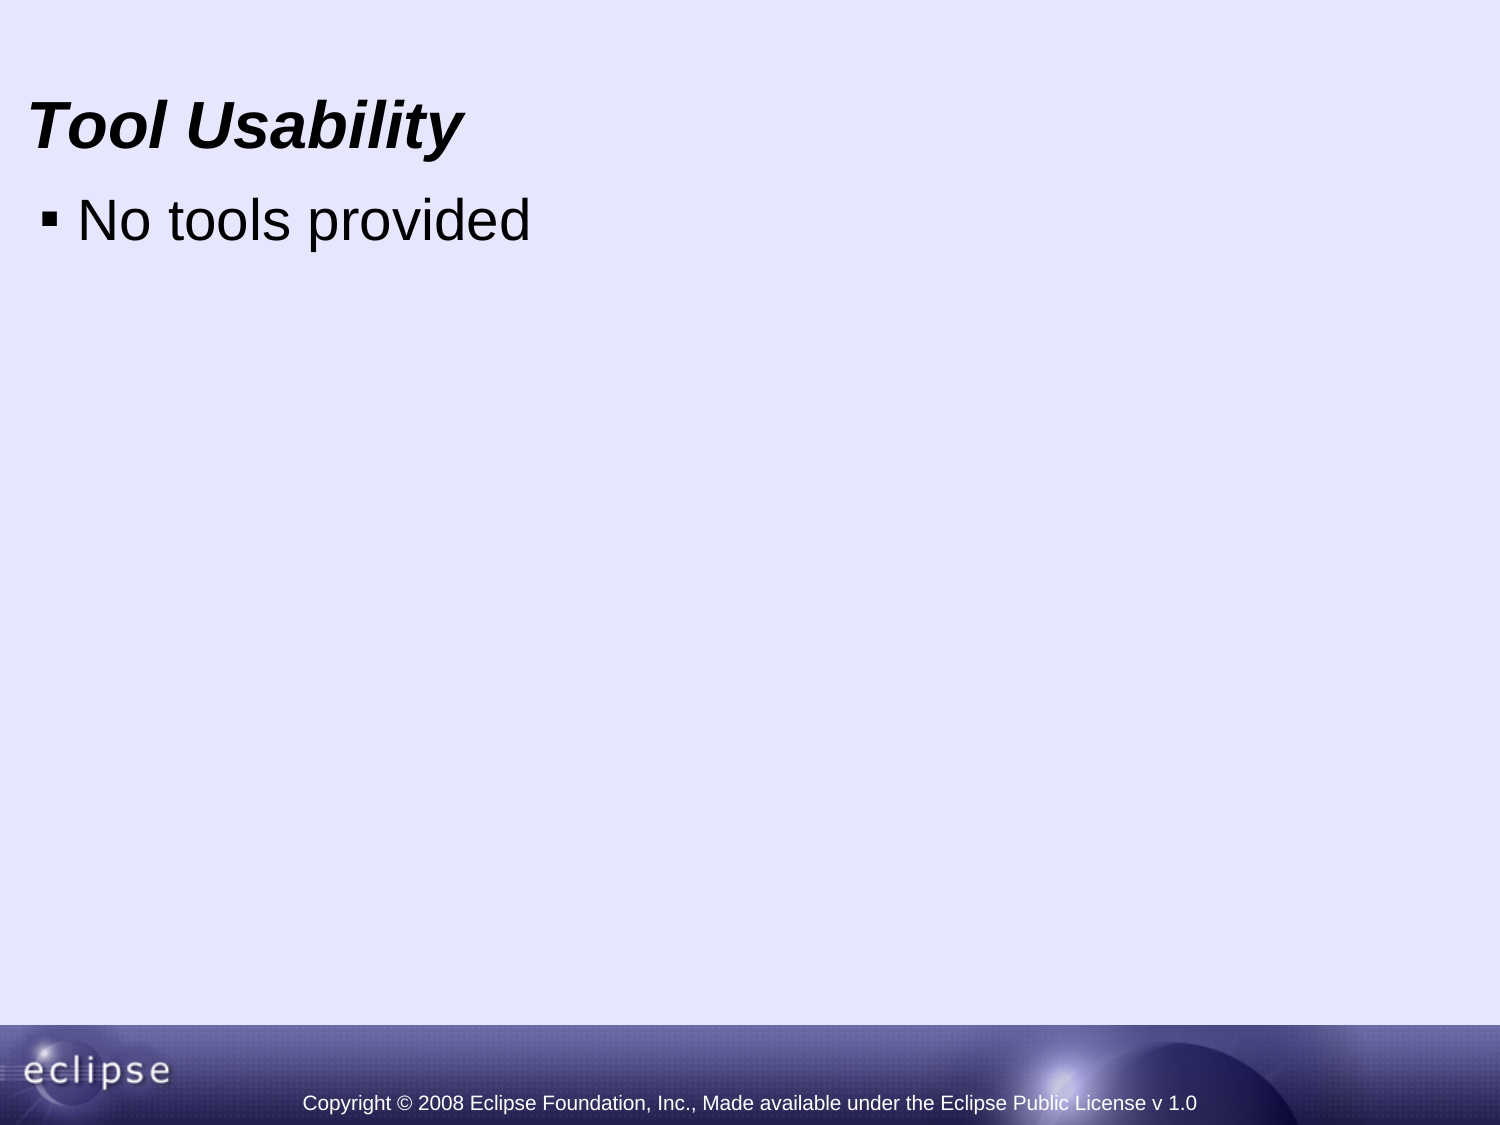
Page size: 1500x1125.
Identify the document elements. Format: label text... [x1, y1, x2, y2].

title Tool Usability [26, 84, 1474, 172]
list No tools provided [37, 187, 1463, 1021]
picture [0, 1025, 1500, 1125]
